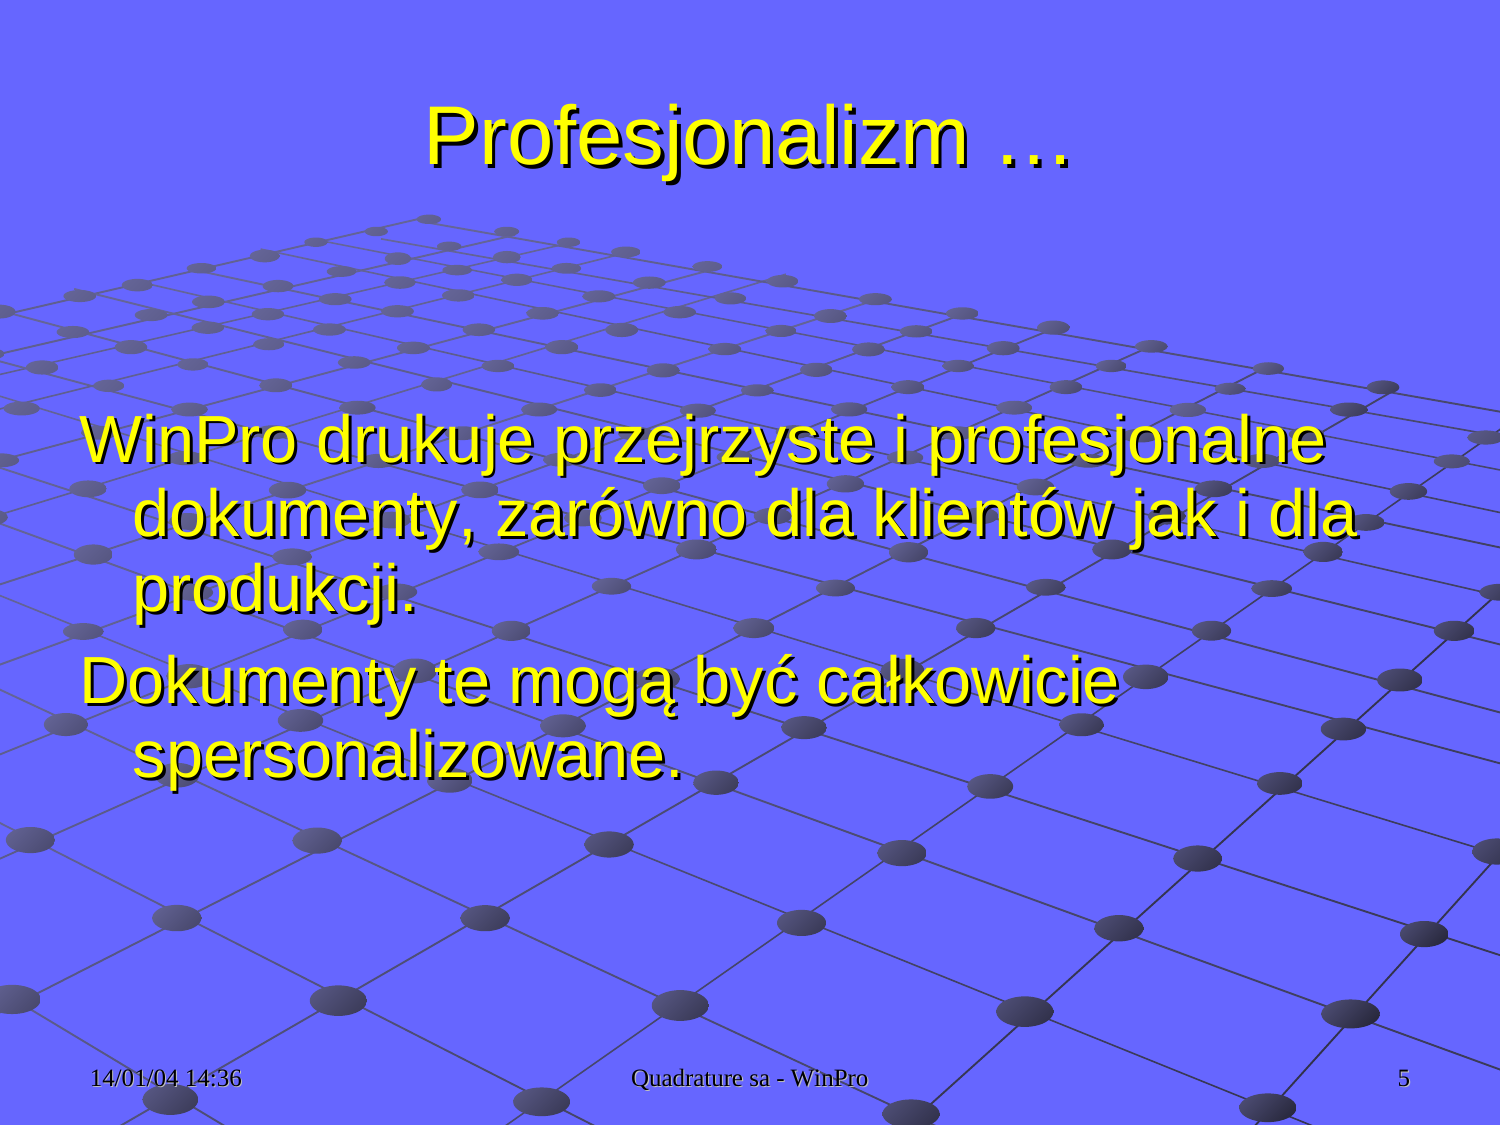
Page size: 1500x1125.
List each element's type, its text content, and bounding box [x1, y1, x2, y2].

title Profesjonalizm … [75, 45, 1426, 233]
list WinPro drukuje przejrzyste i profesjonalne dokumenty, zarówno dla klientów jak i dla produkcji. Dokumenty te mogą być całkowicie spersonalizowane. [64, 302, 1415, 1083]
